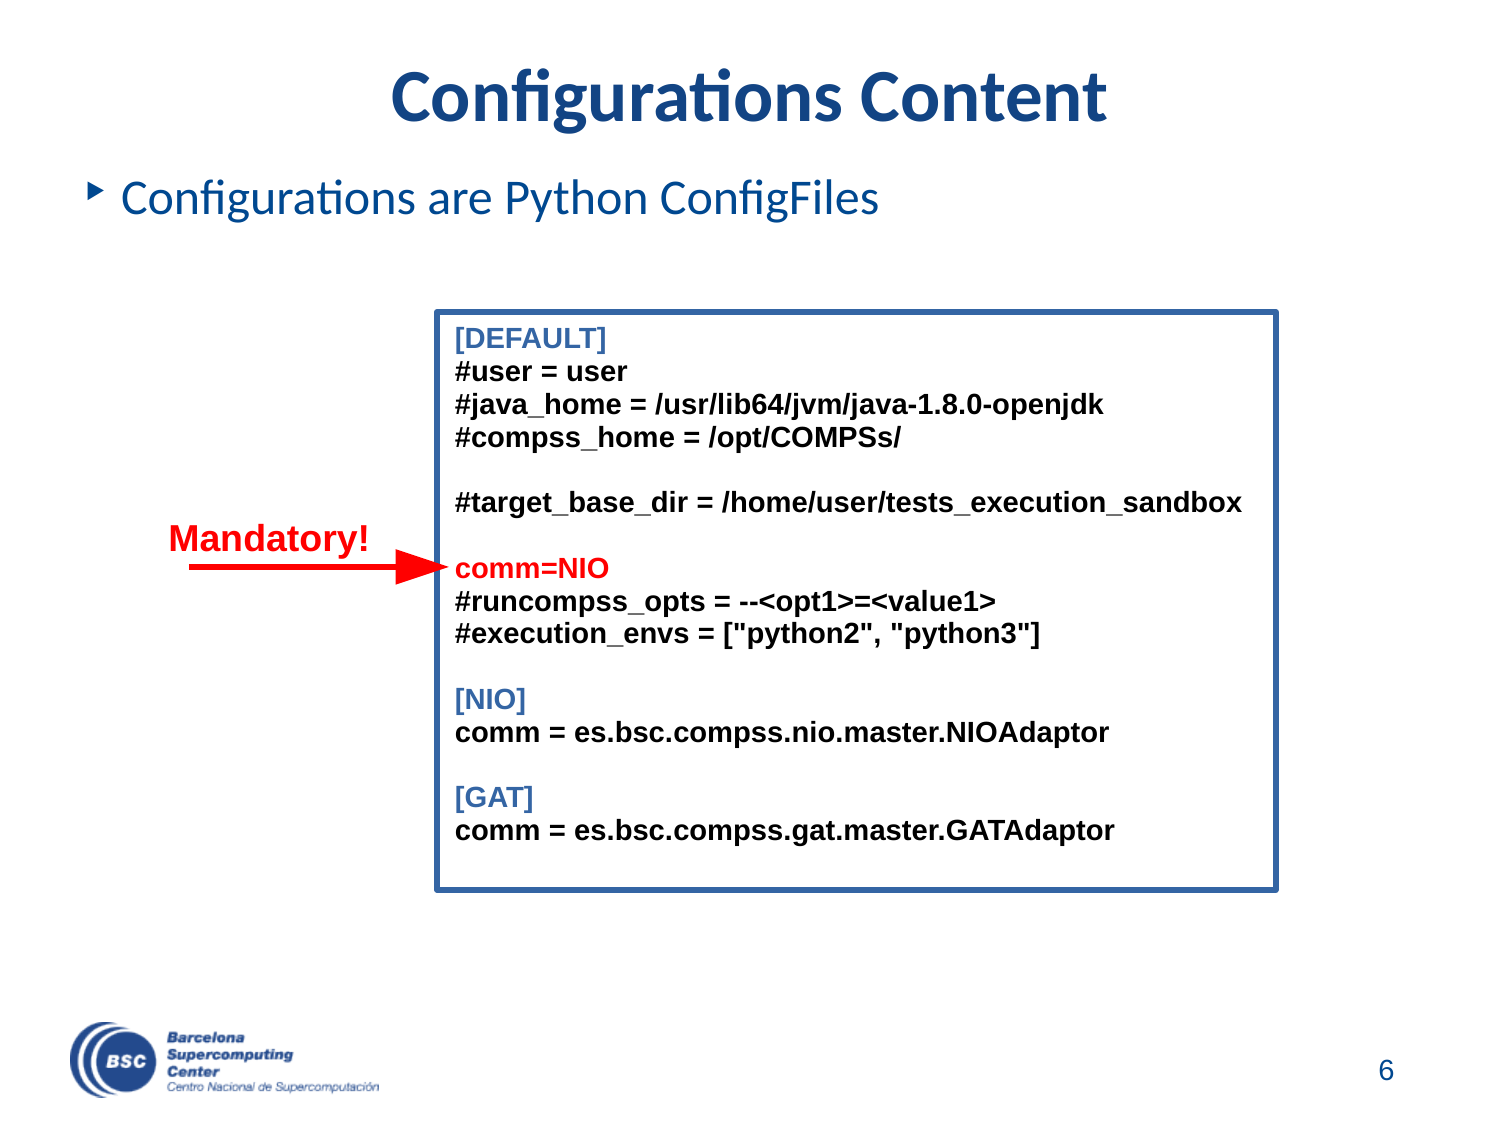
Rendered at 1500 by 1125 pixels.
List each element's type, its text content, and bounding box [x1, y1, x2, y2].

text_box Configurations are Python ConfigFiles [70, 112, 1394, 352]
picture [70, 1022, 379, 1098]
text_box Mandatory! [153, 510, 390, 567]
text_box Configurations Content [0, 39, 1500, 154]
text_box <number> [1363, 1046, 1500, 1094]
text_box [DEFAULT] #user = user #java_home = /usr/lib64/jvm/java-1.8.0-openjdk #compss_home = /opt/COMPSs/ #target_base_dir = /home/user/tests_execution_sandbox comm=NIO #runcompss_opts = --<opt1>=<value1> #execution_envs = ["python2", "python3"] [NIO] comm = es.bsc.compss.nio.master.NIOAdaptor [GAT] comm = es.bsc.compss.gat.master.GATAdaptor [437, 352, 1276, 886]
